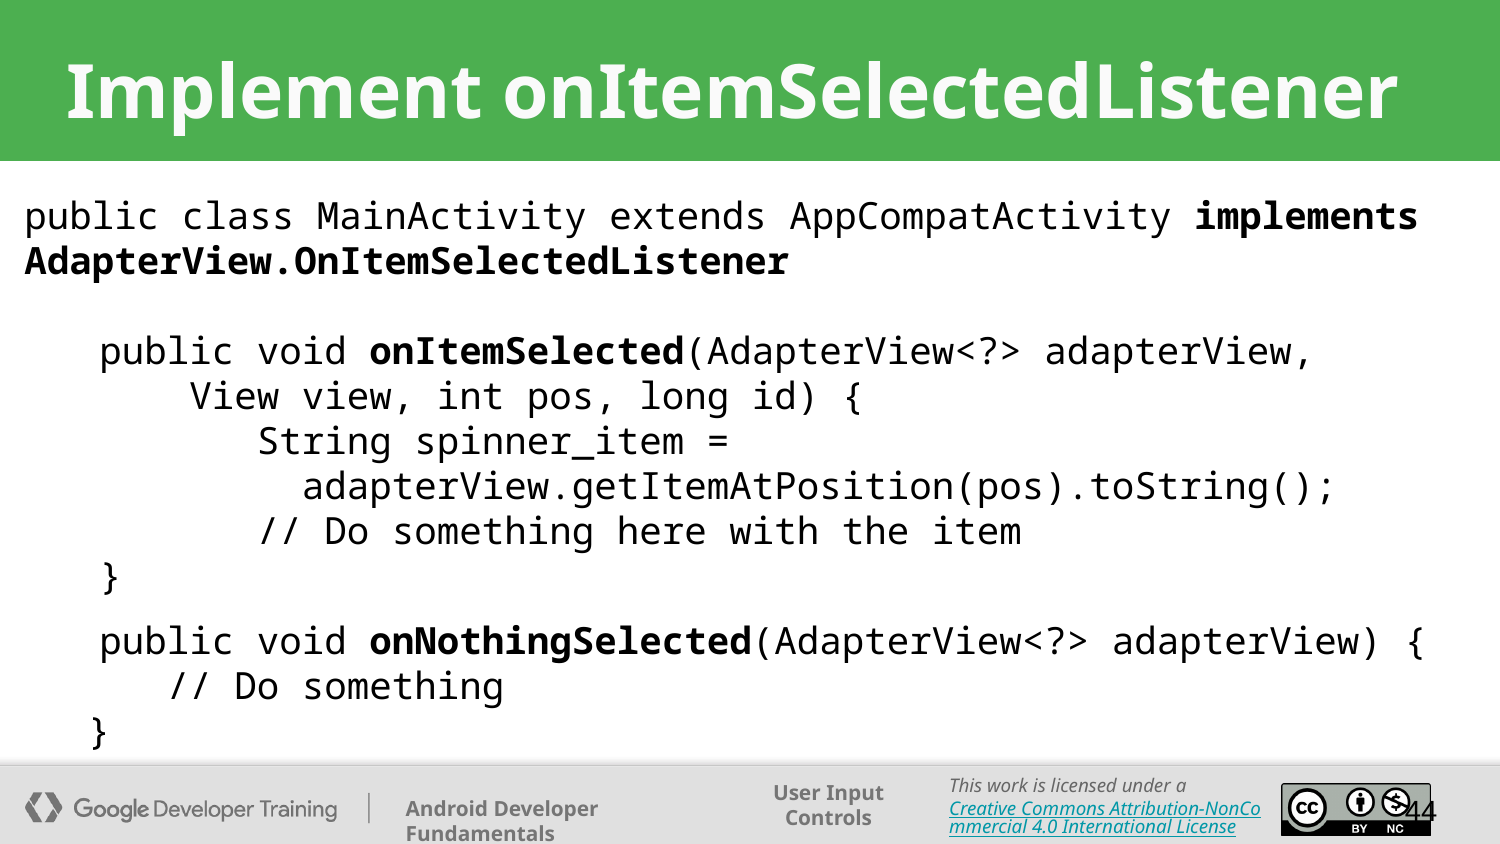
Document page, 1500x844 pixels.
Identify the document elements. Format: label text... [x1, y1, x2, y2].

list public class MainActivity extends AppCompatActivity implements AdapterView.OnItemSelectedListener public void onItemSelected(AdapterView<?> adapterView, View view, int pos, long id) { String spinner_item = adapterView.getItemAtPosition(pos).toString(); // Do something here with the item } public void onNothingSelected(AdapterView<?> adapterView) { // Do something } [9, 176, 1480, 730]
slide_number <number> [1389, 777, 1480, 842]
title Implement onItemSelectedListener [51, 28, 1449, 122]
picture [0, 161, 1500, 844]
